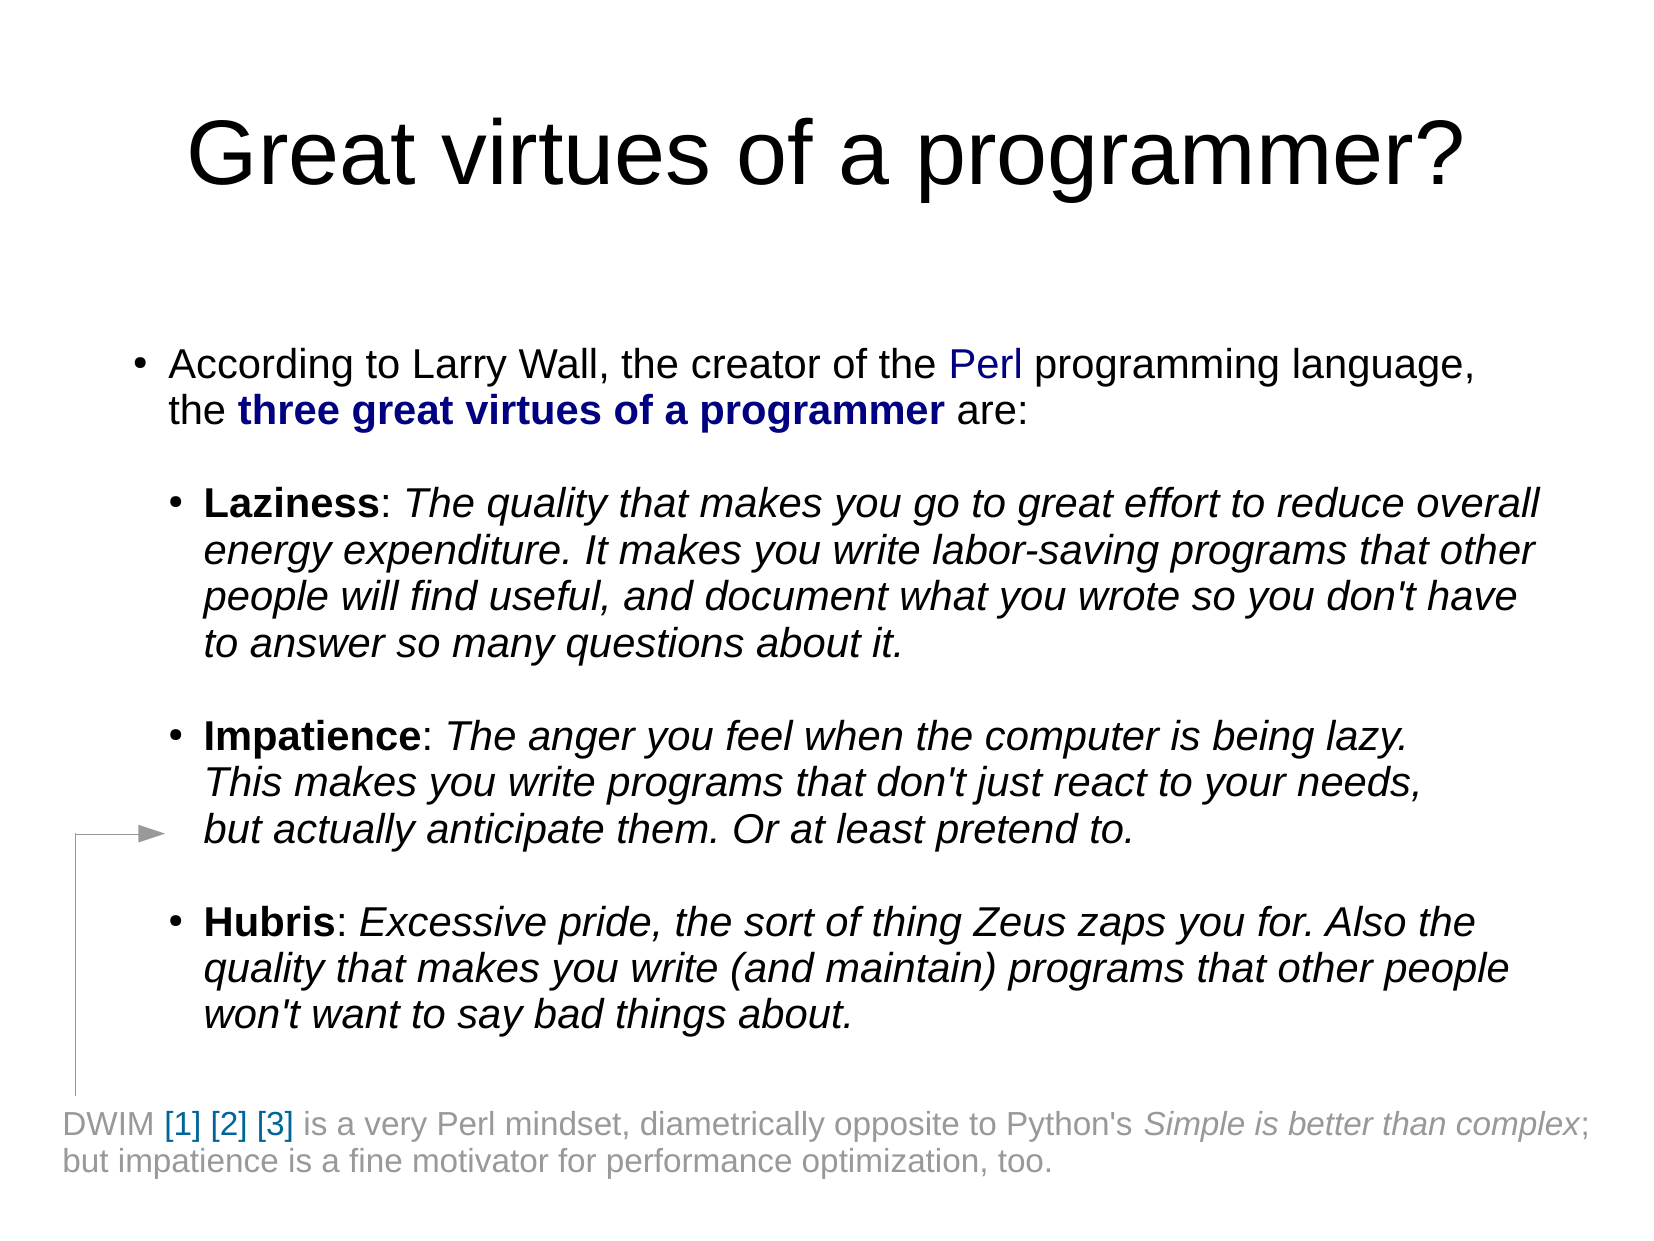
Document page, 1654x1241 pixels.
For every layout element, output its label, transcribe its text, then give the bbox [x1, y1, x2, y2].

text_box According to Larry Wall, the creator of the Perl programming language, the three great virtues of a programmer are: Laziness: The quality that makes you go to great effort to reduce overall energy expenditure. It makes you write labor-saving programs that other people will find useful, and document what you wrote so you don't have to answer so many questions about it. Impatience: The anger you feel when the computer is being lazy. This makes you write programs that don't just react to your needs, but actually anticipate them. Or at least pretend to. Hubris: Excessive pride, the sort of thing Zeus zaps you for. Also the quality that makes you write (and maintain) programs that other people won't want to say bad things about. [82, 333, 1561, 1074]
text_box DWIM [1] [2] [3] is a very Perl mindset, diametrically opposite to Python's Simple is better than complex; but impatience is a fine motivator for performance optimization, too. [47, 1098, 1605, 1189]
title Great virtues of a programmer? [82, 49, 1571, 257]
